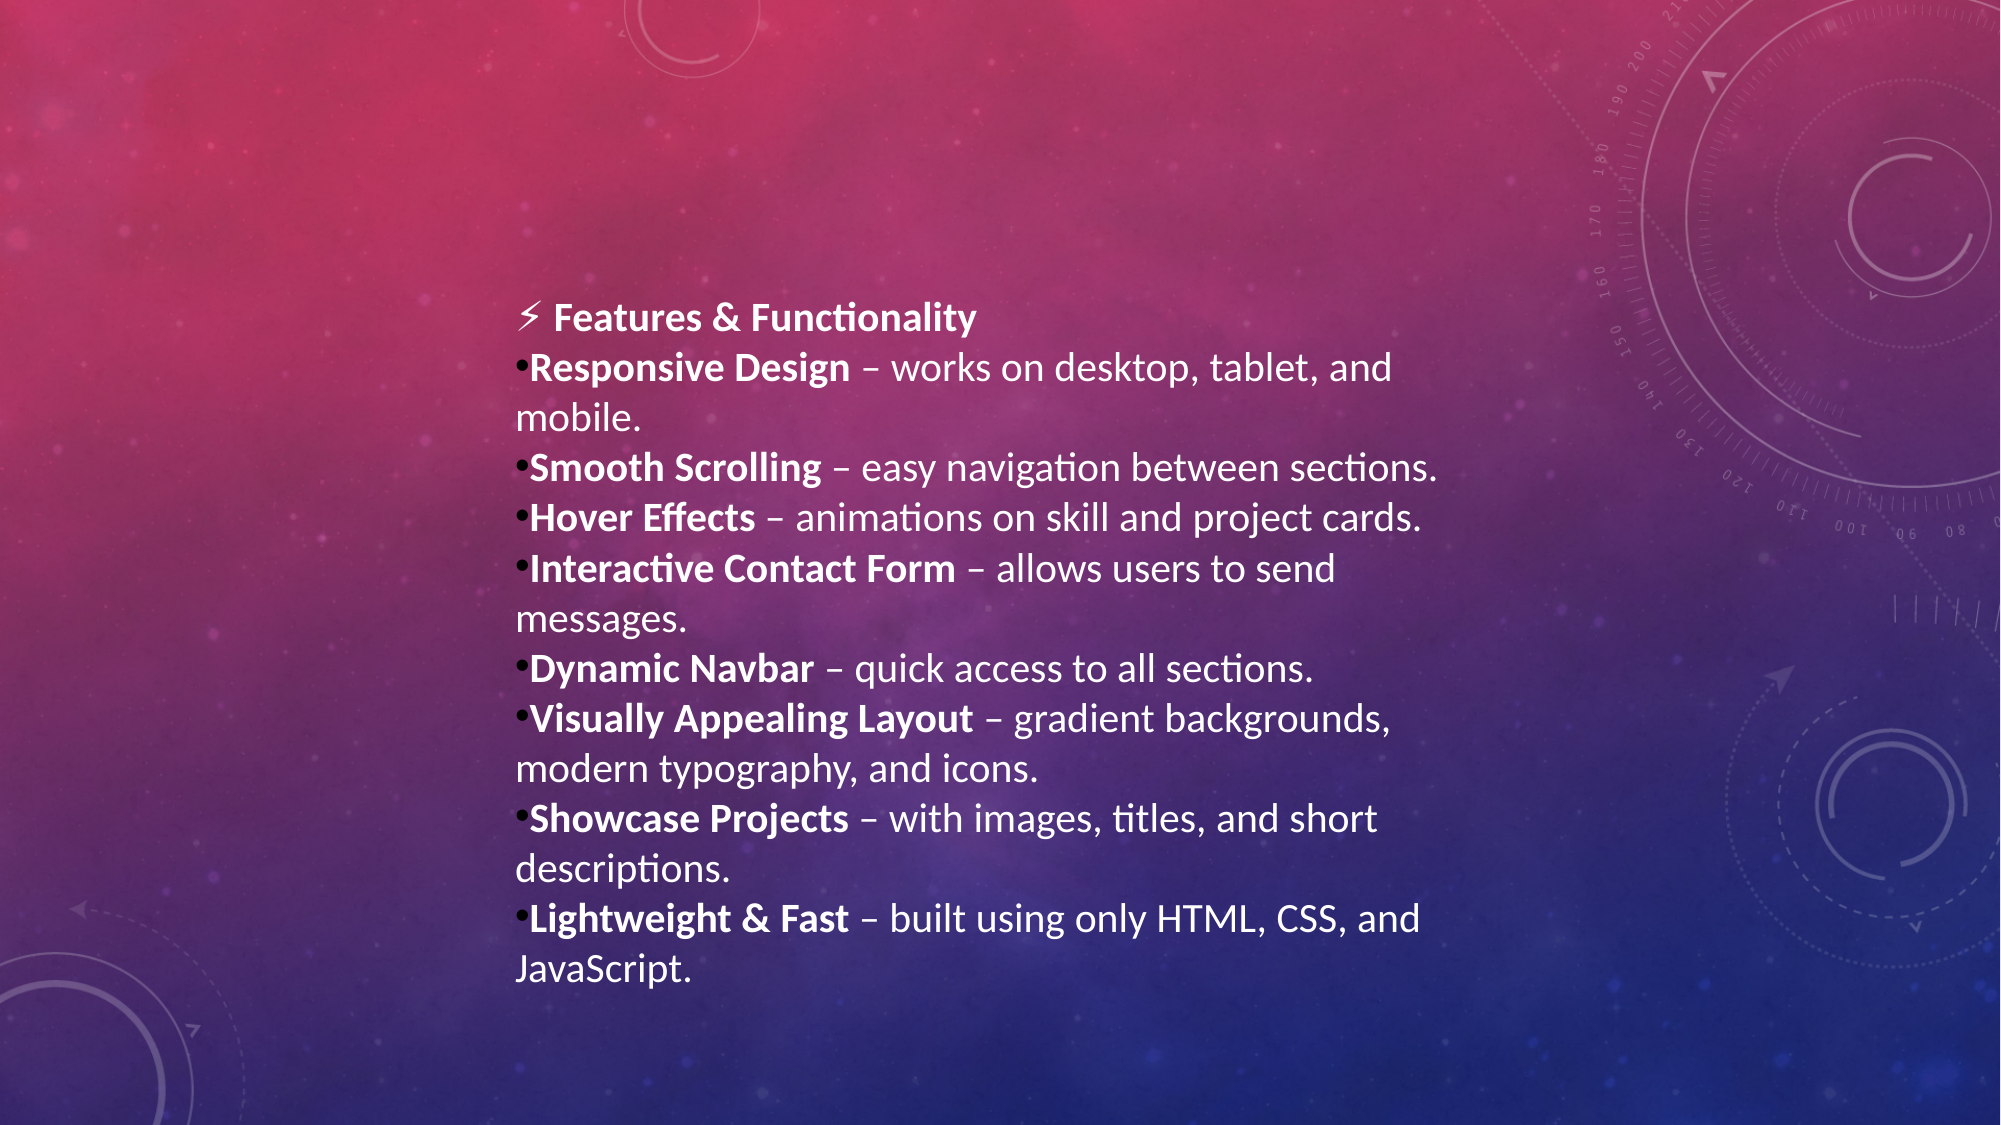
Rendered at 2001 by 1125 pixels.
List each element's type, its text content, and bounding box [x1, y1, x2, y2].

text_box ⚡ Features & Functionality Responsive Design – works on desktop, tablet, and mobile. Smooth Scrolling – easy navigation between sections. Hover Effects – animations on skill and project cards. Interactive Contact Form – allows users to send messages. Dynamic Navbar – quick access to all sections. Visually Appealing Layout – gradient backgrounds, modern typography, and icons. Showcase Projects – with images, titles, and short descriptions. Lightweight & Fast – built using only HTML, CSS, and JavaScript. [500, 282, 1501, 1005]
